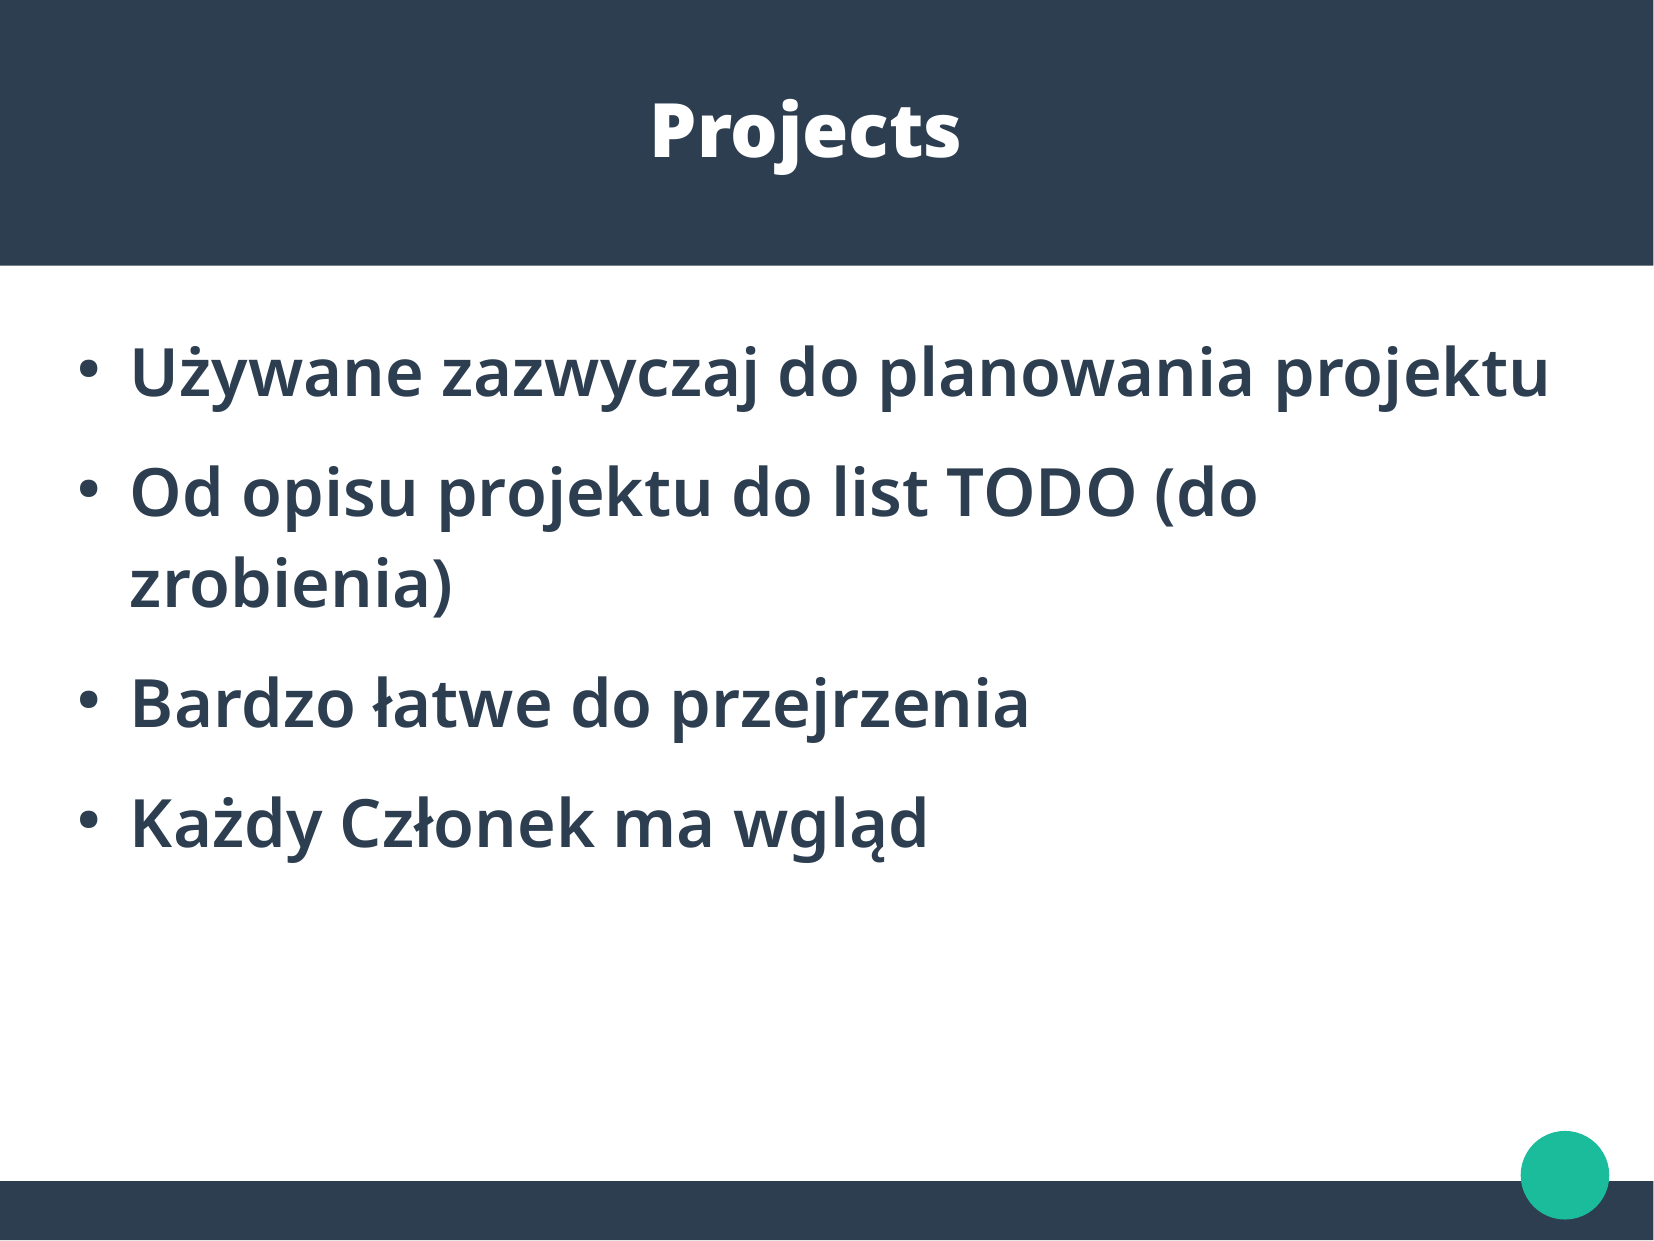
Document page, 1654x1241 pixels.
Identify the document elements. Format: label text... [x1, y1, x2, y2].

list Używane zazwyczaj do planowania projektu Od opisu projektu do list TODO (do zrobienia) Bardzo łatwe do przejrzenia Każdy Członek ma wgląd [59, 324, 1595, 1152]
title Projects [59, 49, 1595, 207]
